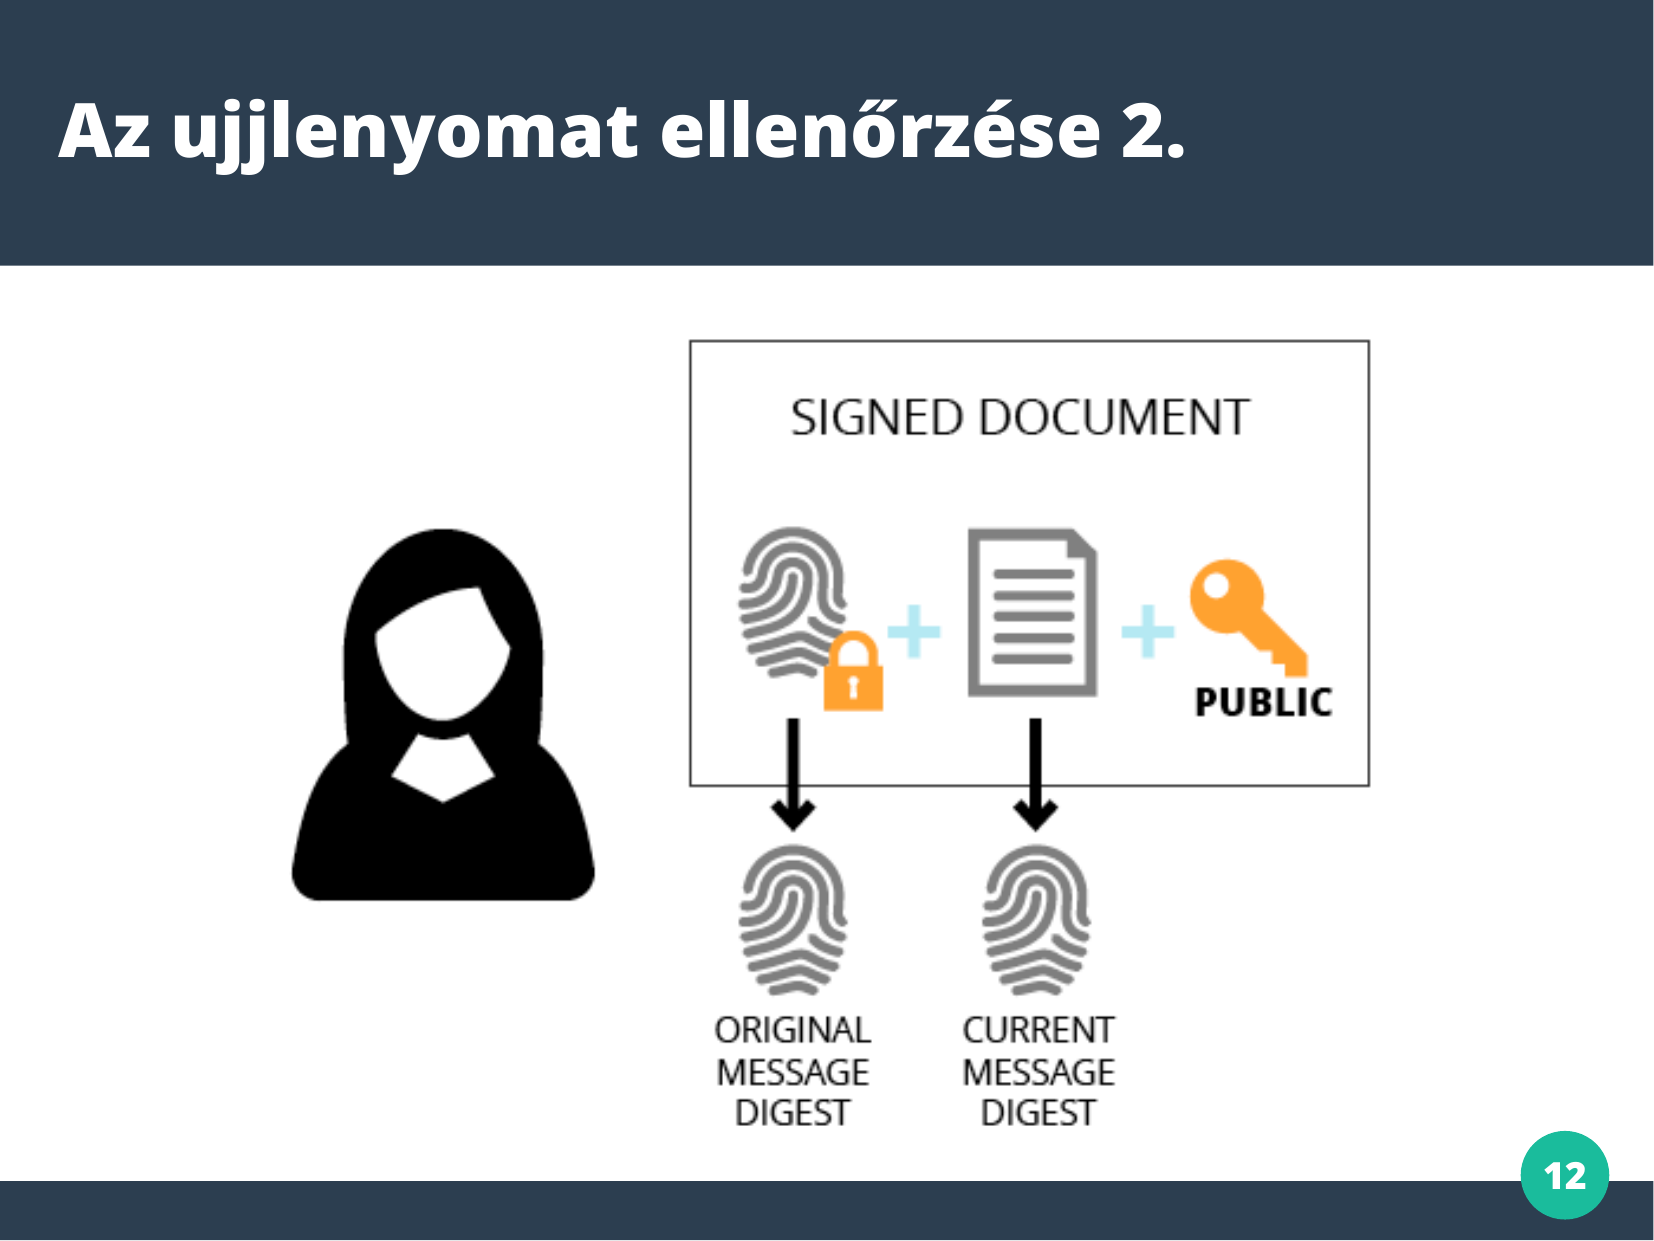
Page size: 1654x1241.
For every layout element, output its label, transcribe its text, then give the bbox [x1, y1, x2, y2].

picture [262, 324, 1392, 1152]
title Az ujjlenyomat ellenőrzése 2. [59, 49, 1595, 207]
